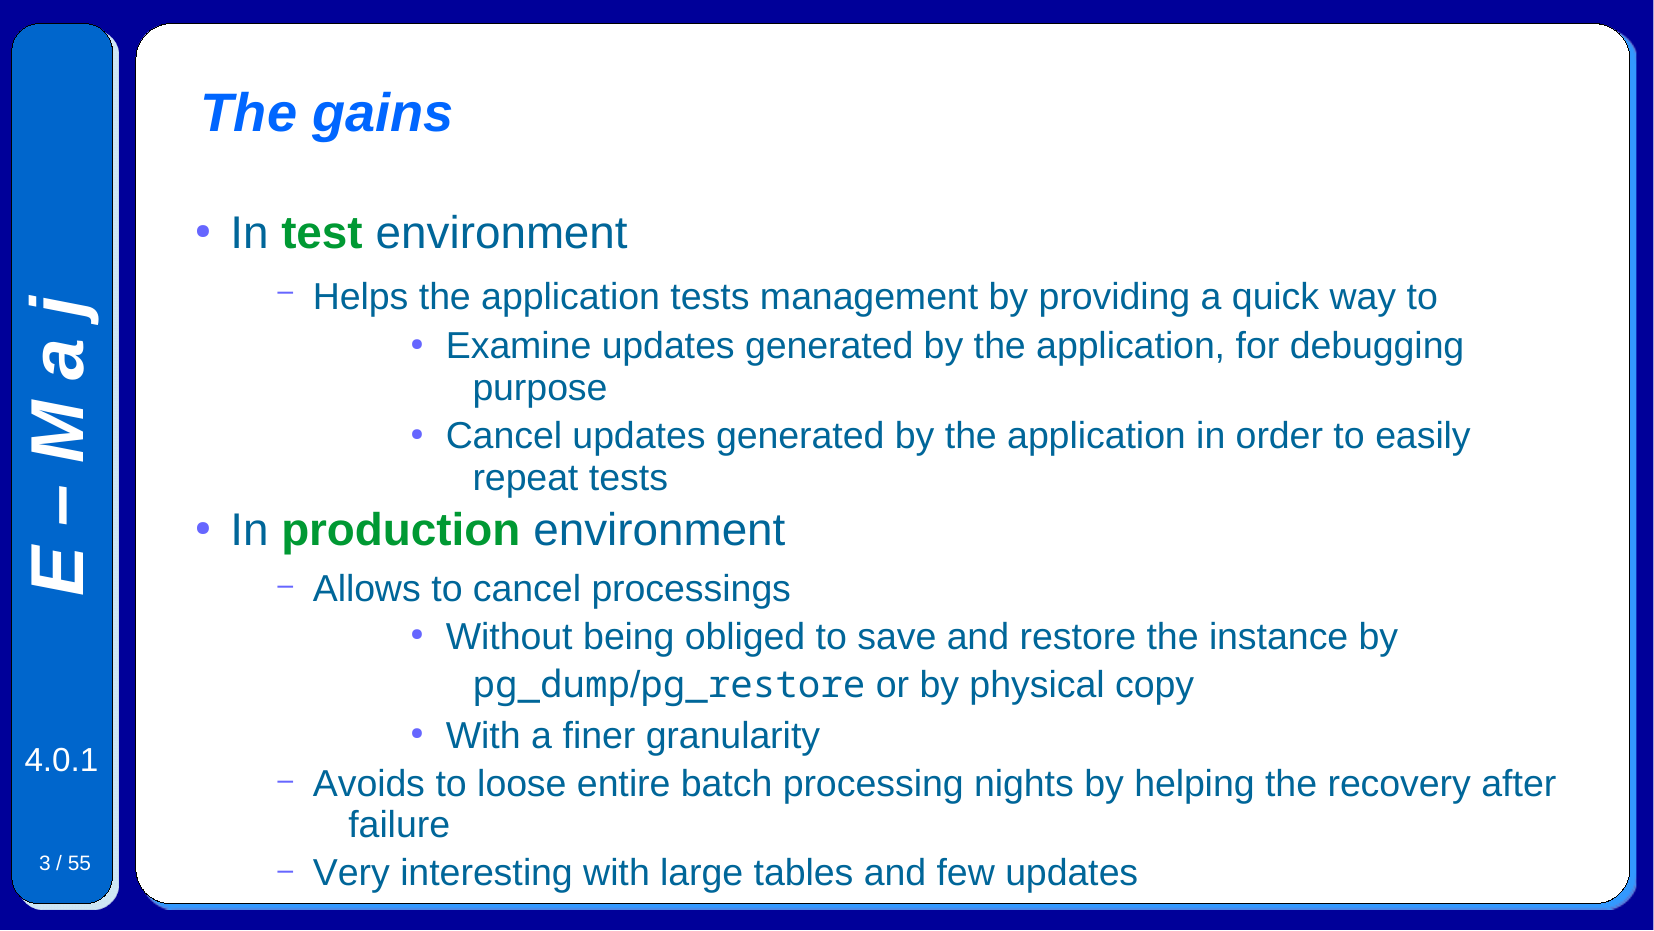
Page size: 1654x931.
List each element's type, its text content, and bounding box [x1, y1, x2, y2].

title The gains [200, 34, 1575, 191]
list In test environment Helps the application tests management by providing a quick way to Examine updates generated by the application, for debugging purpose Cancel updates generated by the application in order to easily repeat tests In production environment Allows to cancel processings Without being obliged to save and restore the instance by pg_dump/pg_restore or by physical copy With a finer granularity Avoids to loose entire batch processing nights by helping the recovery after failure Very interesting with large tables and few updates [177, 206, 1587, 889]
